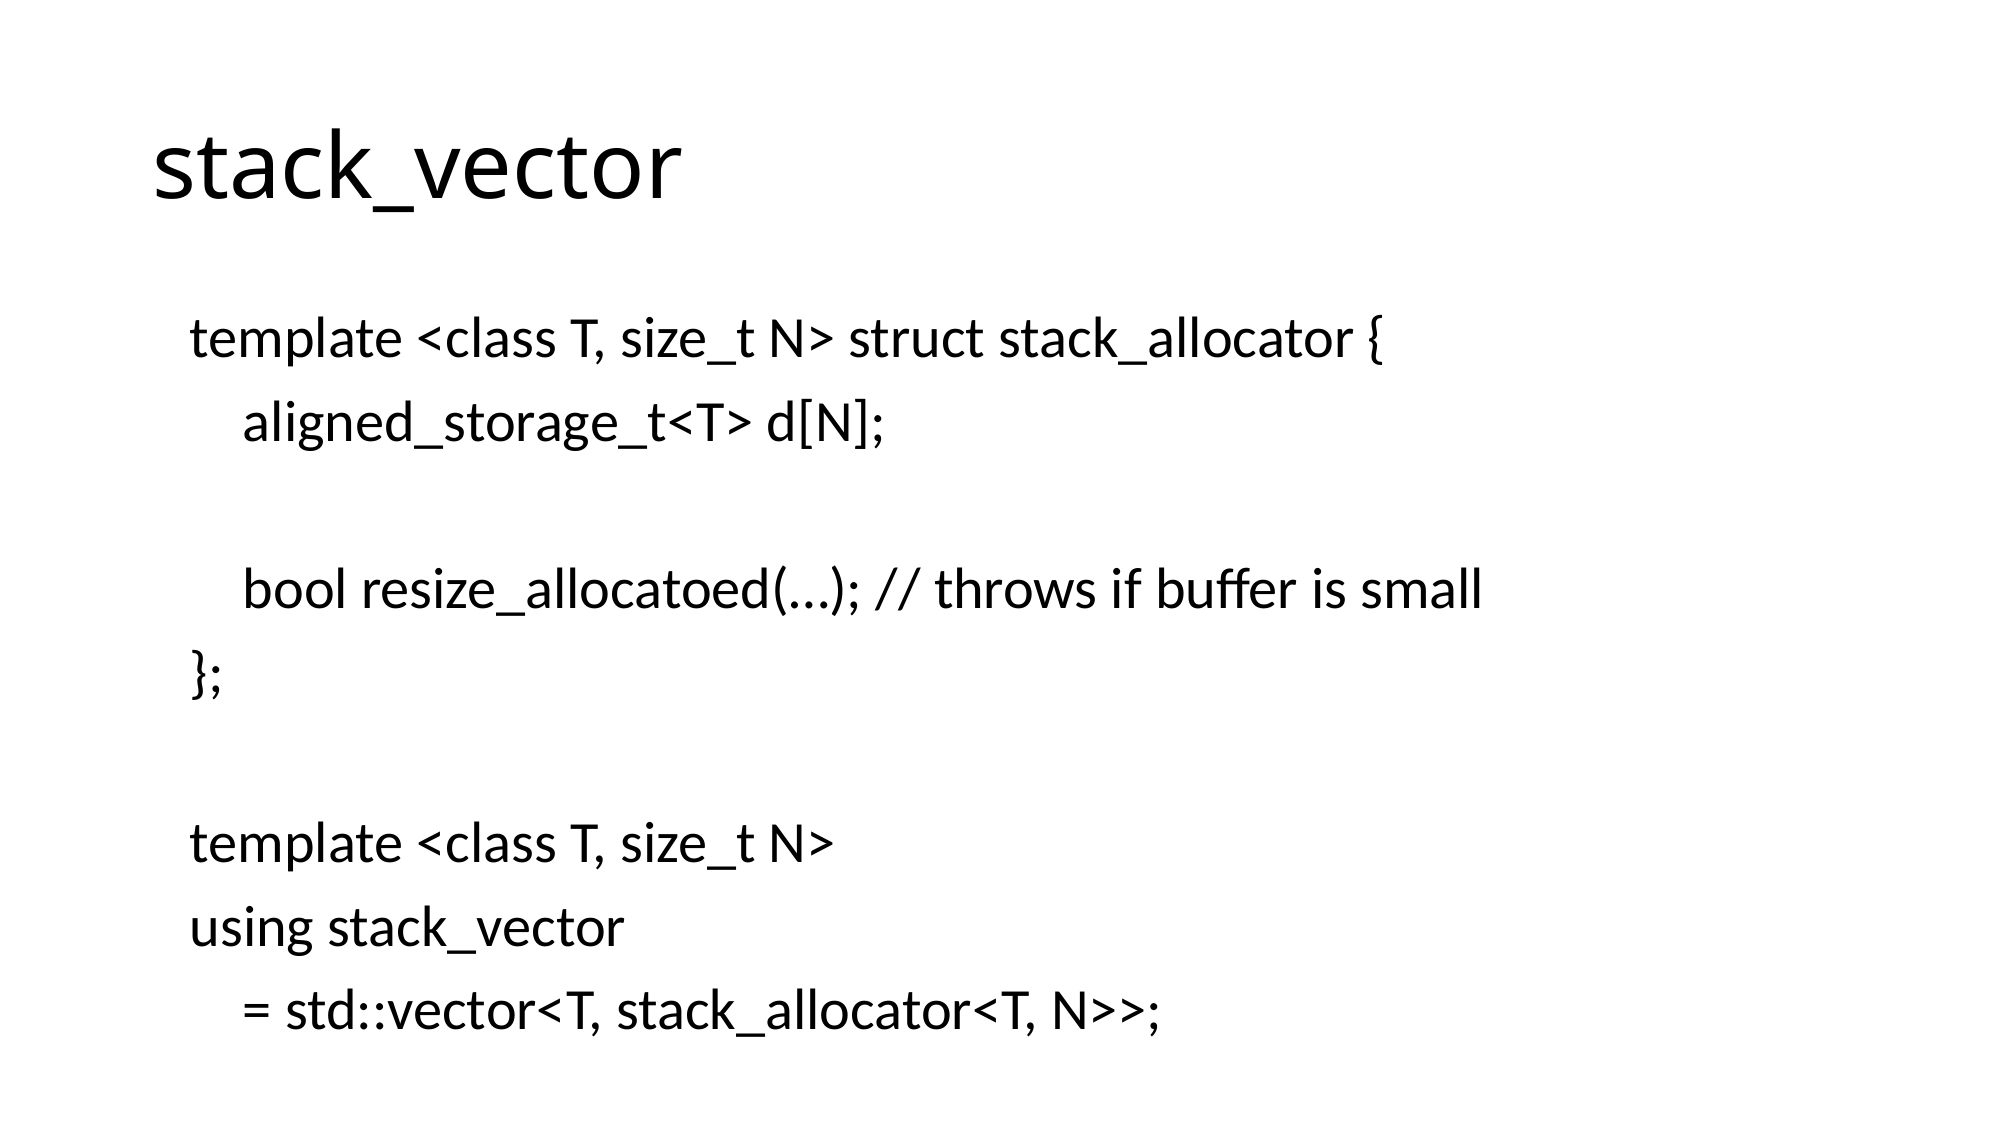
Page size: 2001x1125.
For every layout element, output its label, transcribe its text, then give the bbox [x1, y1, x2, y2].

list template <class T, size_t N> struct stack_allocator { aligned_storage_t<T> d[N]; bool resize_allocatoed(…); // throws if buffer is small }; template <class T, size_t N> using stack_vector = std::vector<T, stack_allocator<T, N>>; [137, 299, 1863, 1014]
title stack_vector [137, 59, 1863, 278]
